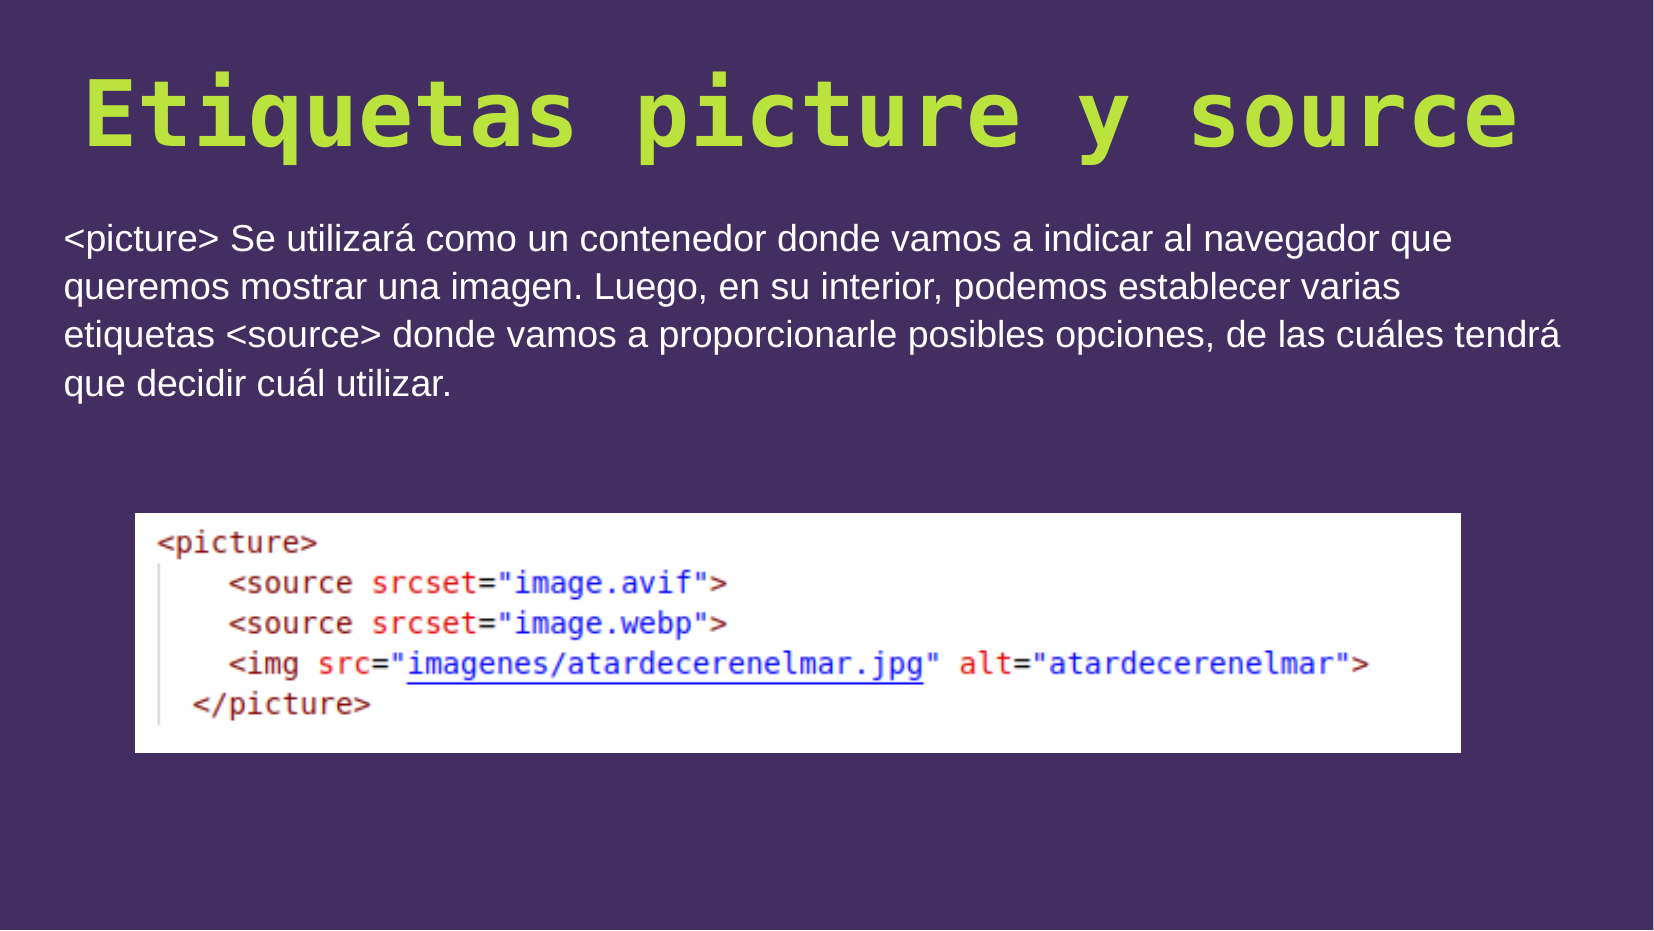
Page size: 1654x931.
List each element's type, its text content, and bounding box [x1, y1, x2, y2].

list <picture> Se utilizará como un contenedor donde vamos a indicar al navegador que queremos mostrar una imagen. Luego, en su interior, podemos establecer varias etiquetas <source> donde vamos a proporcionarle posibles opciones, de las cuáles tendrá que decidir cuál utilizar. [63, 210, 1580, 479]
picture [135, 513, 1461, 753]
title Etiquetas picture y source [82, 37, 1571, 193]
